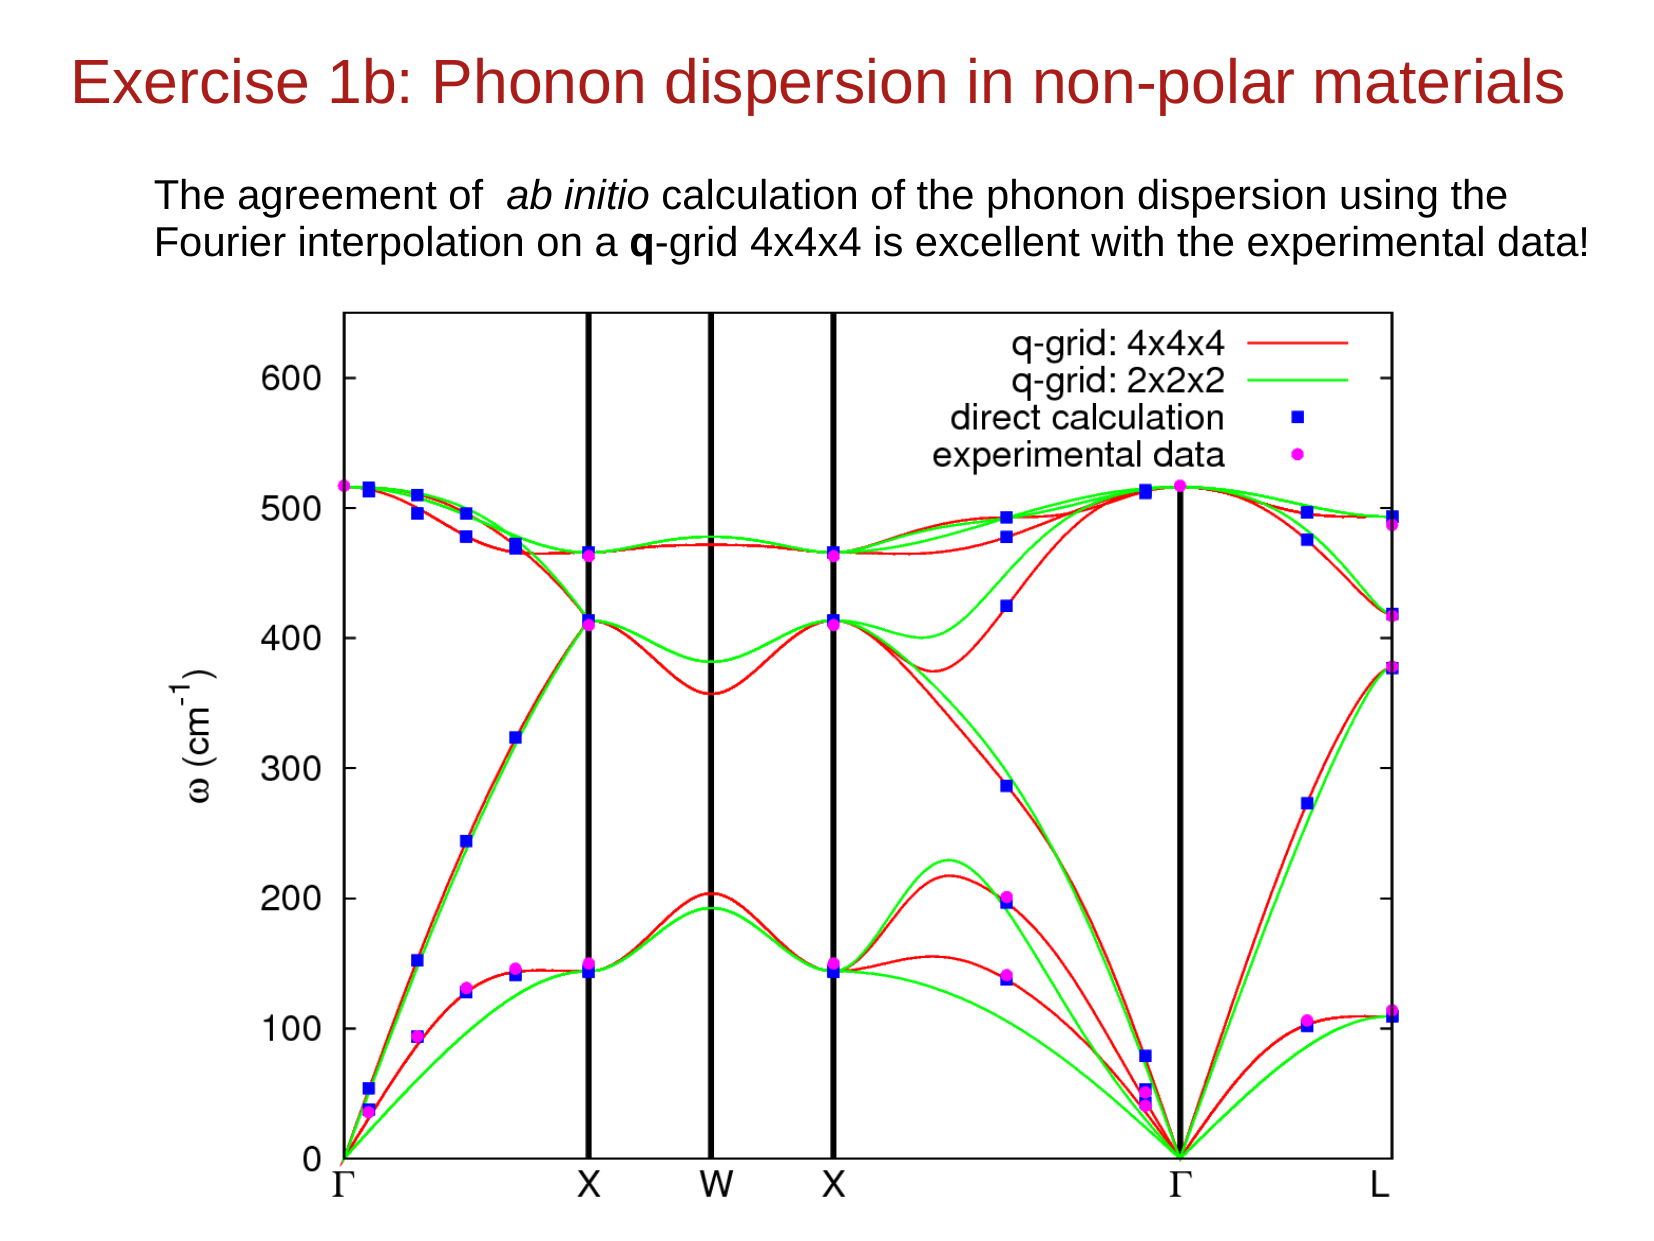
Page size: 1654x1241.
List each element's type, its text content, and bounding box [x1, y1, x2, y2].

list The agreement of ab initio calculation of the phonon dispersion using the Fourier interpolation on a q-grid 4x4x4 is excellent with the experimental data! [82, 172, 1591, 301]
picture [159, 299, 1420, 1201]
title Exercise 1b: Phonon dispersion in non-polar materials [45, 0, 1572, 186]
